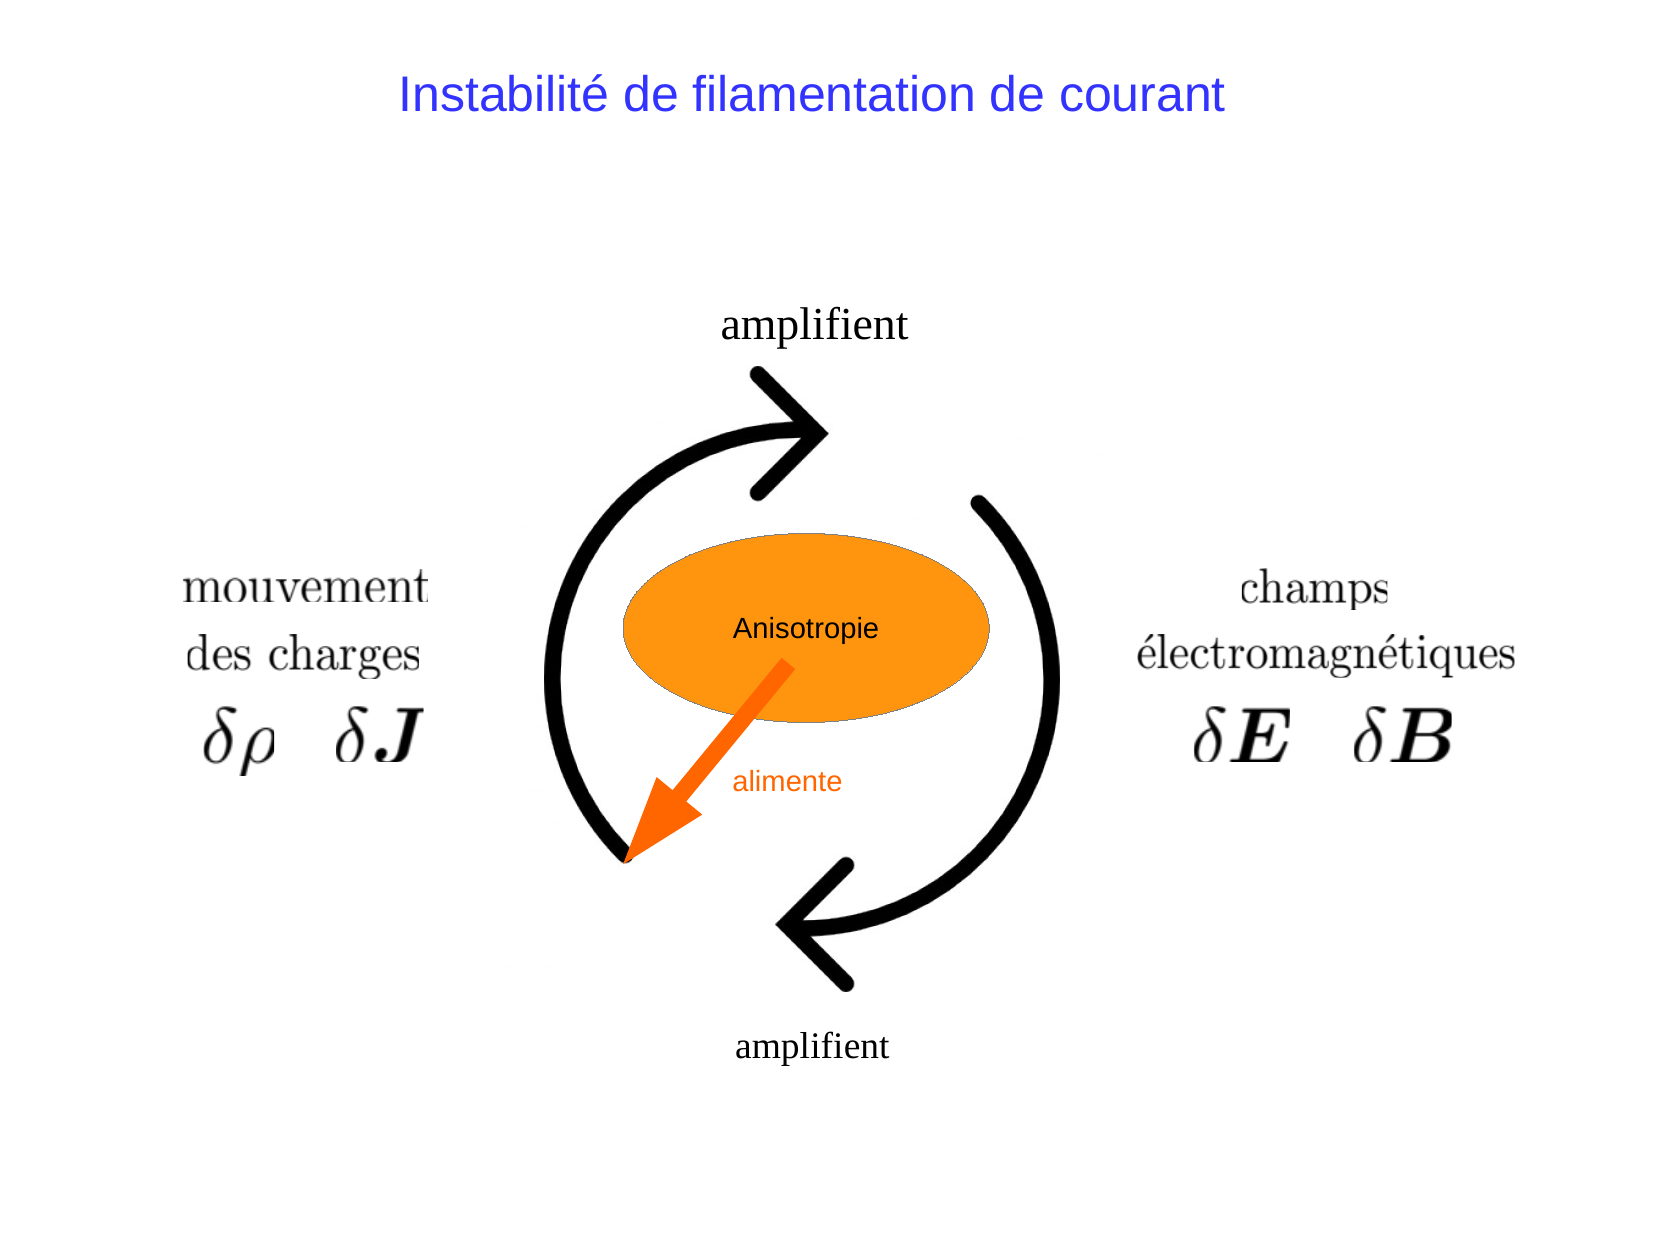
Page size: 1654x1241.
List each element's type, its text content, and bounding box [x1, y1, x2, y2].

text_box amplifient [705, 291, 945, 361]
picture [1193, 705, 1290, 762]
text_box alimente [717, 757, 860, 806]
picture [336, 705, 424, 762]
picture [203, 705, 275, 776]
picture [489, 366, 1115, 992]
text_box amplifient [720, 1017, 922, 1077]
text_box Anisotropie [623, 533, 990, 723]
picture [187, 634, 419, 679]
text_box Instabilité de filamentation de courant [383, 59, 1270, 130]
picture [1137, 634, 1515, 678]
picture [1353, 705, 1452, 762]
picture [182, 569, 428, 602]
picture [1241, 568, 1388, 610]
